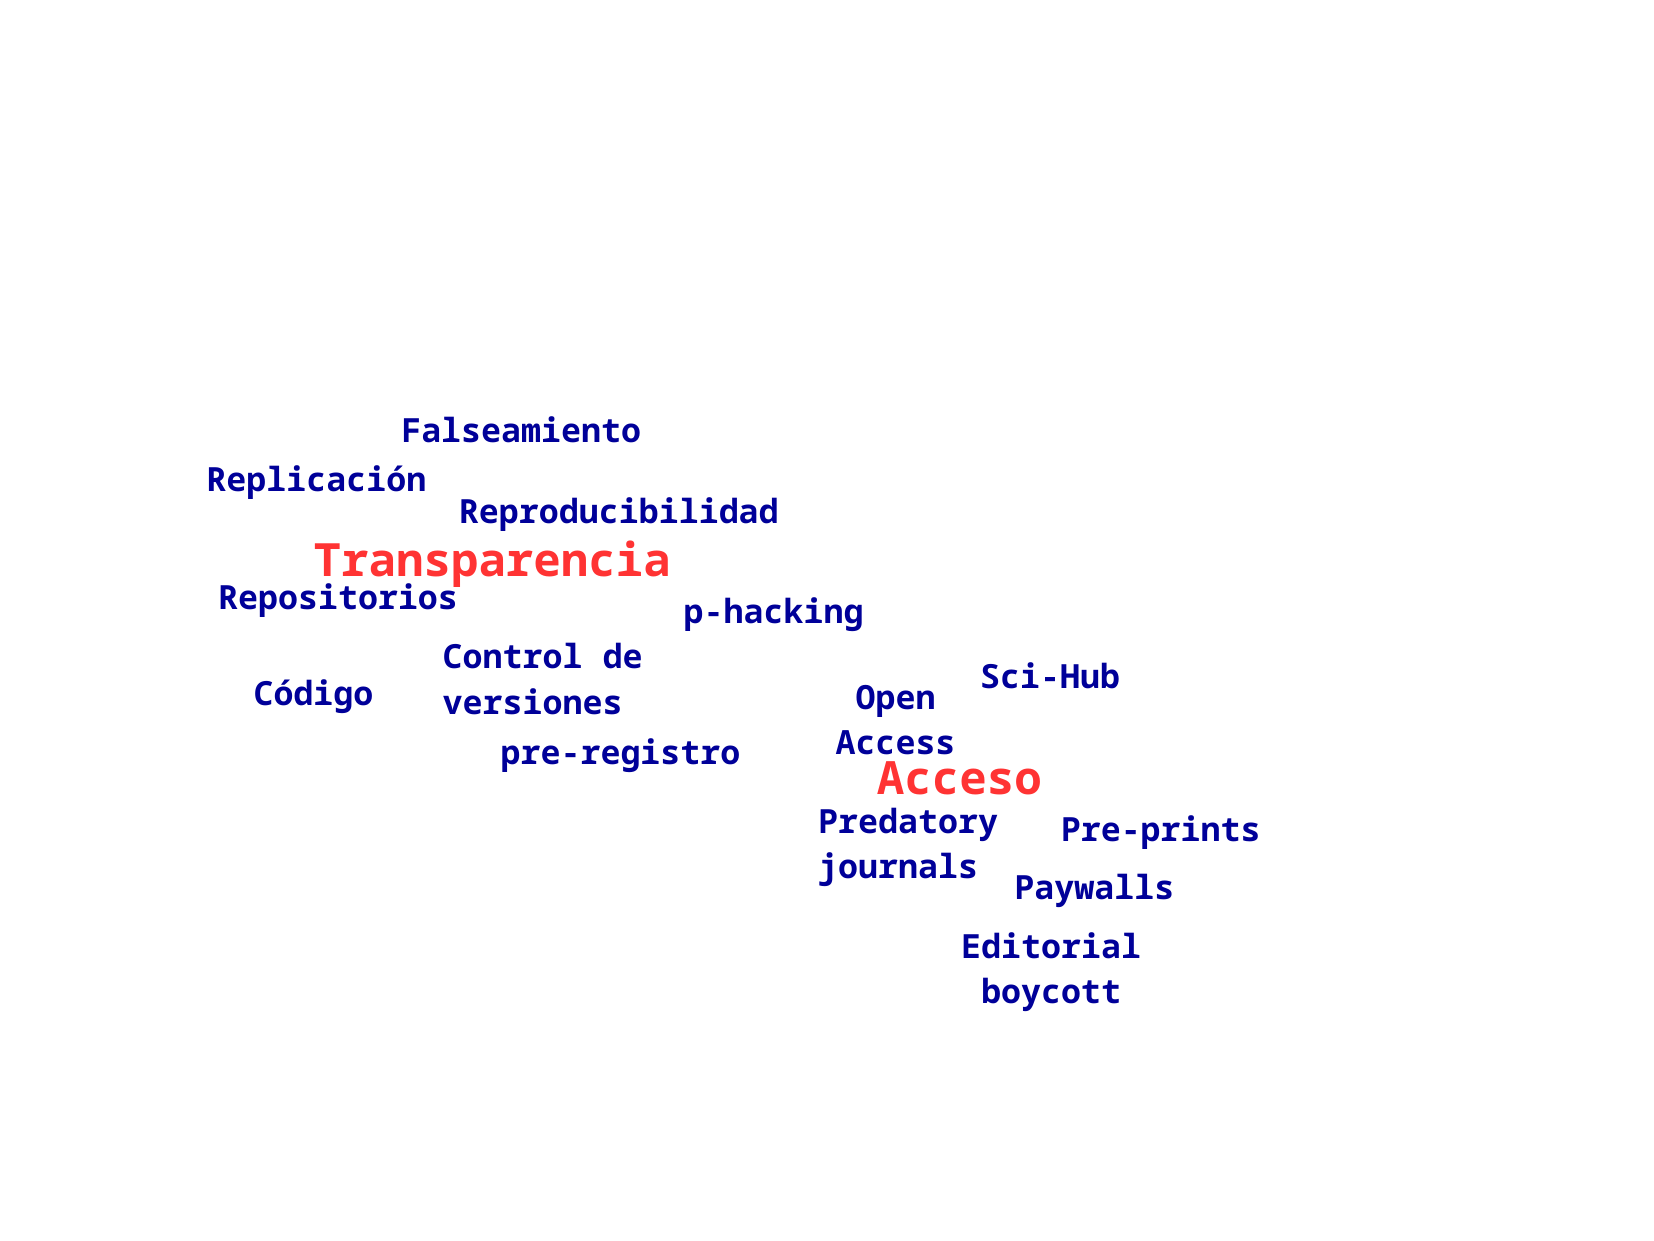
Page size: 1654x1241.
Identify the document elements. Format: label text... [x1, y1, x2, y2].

text_box Transparencia [298, 519, 686, 581]
text_box Editorial boycott [946, 915, 1164, 1030]
text_box Falseamiento [386, 399, 662, 481]
text_box Acceso [862, 738, 1057, 799]
text_box p-hacking [668, 580, 1052, 636]
text_box Sci-Hub [965, 645, 1136, 694]
text_box Repositorios [203, 566, 485, 616]
text_box Control de versiones [427, 625, 709, 708]
text_box Predatory journals [803, 790, 1016, 880]
text_box Replicación [191, 448, 449, 505]
text_box Pre-prints [1046, 798, 1306, 847]
text_box Reproducibilidad [444, 480, 827, 537]
text_box Paywalls [999, 856, 1193, 938]
text_box pre-registro [485, 722, 869, 778]
text_box Open Access [820, 666, 987, 748]
text_box Código [238, 662, 448, 711]
